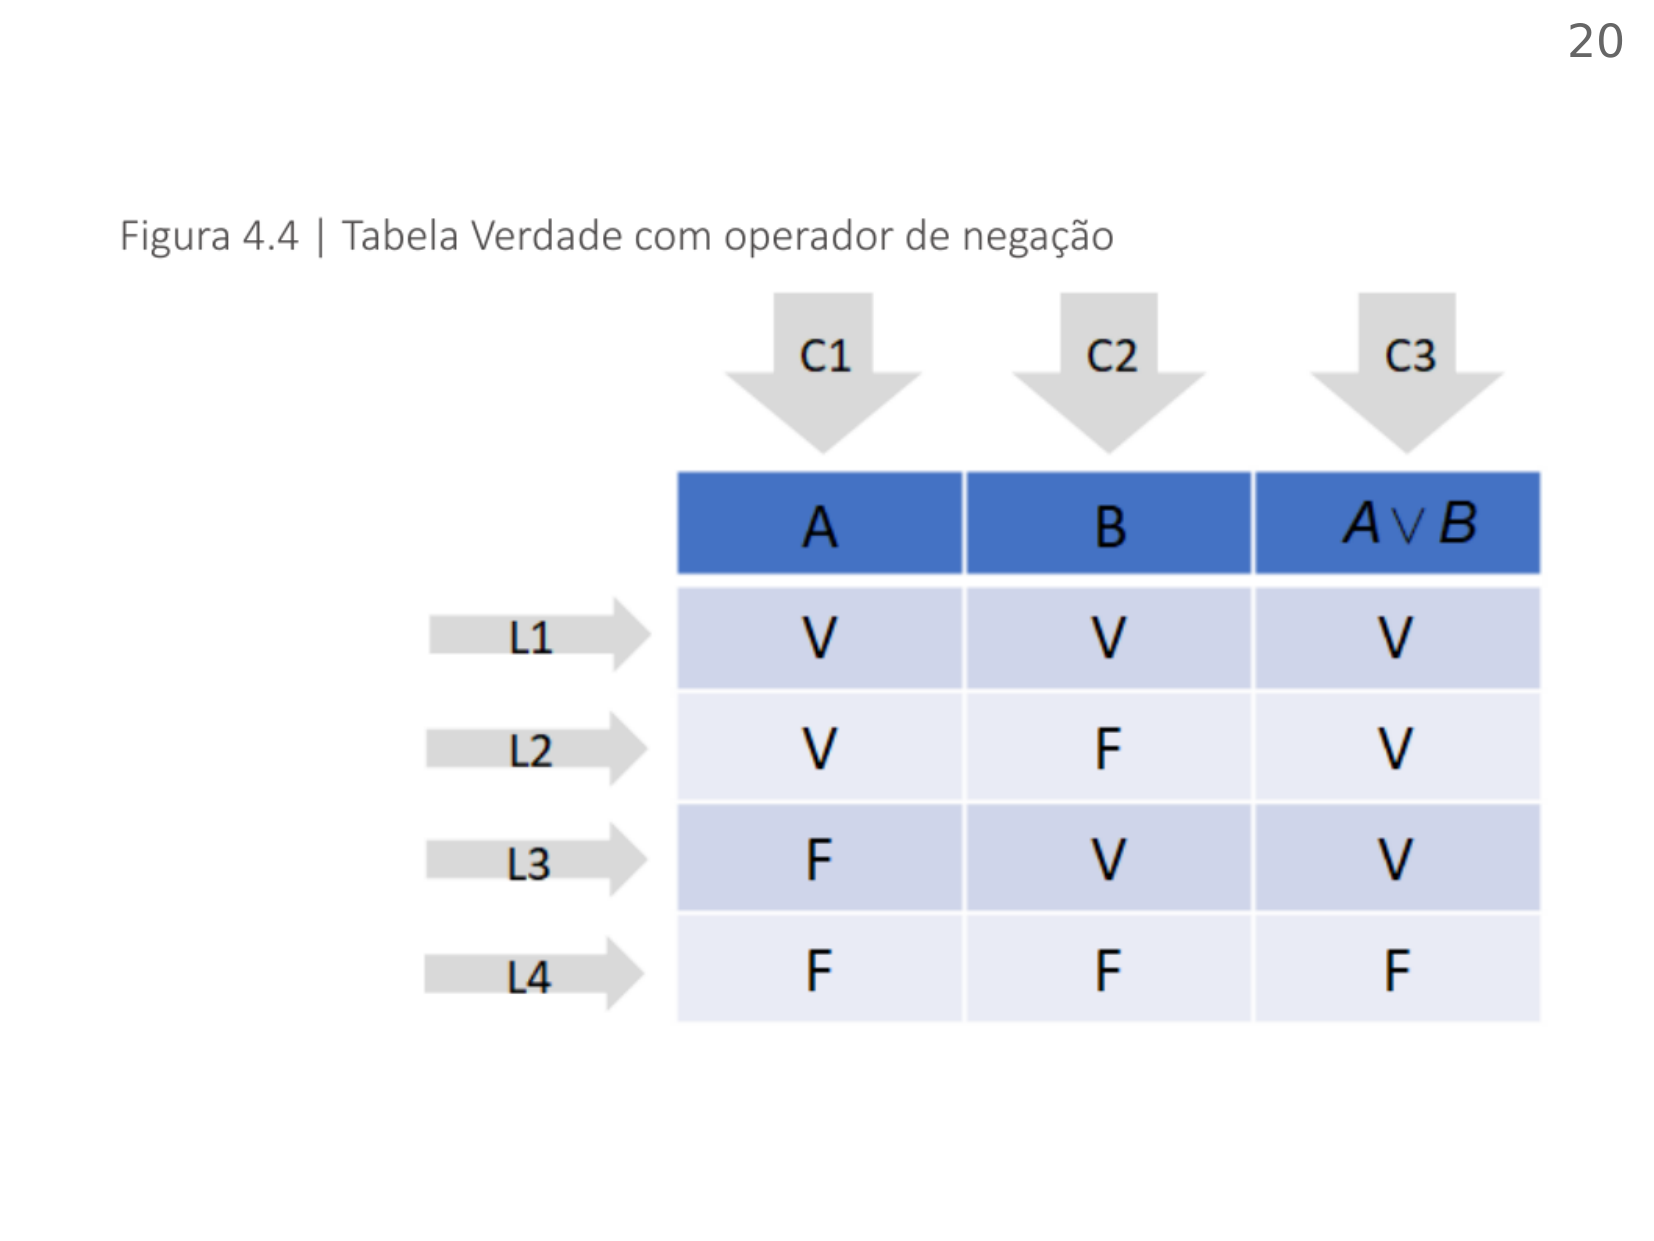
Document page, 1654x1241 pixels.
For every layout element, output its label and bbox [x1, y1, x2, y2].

picture [116, 214, 1549, 1030]
